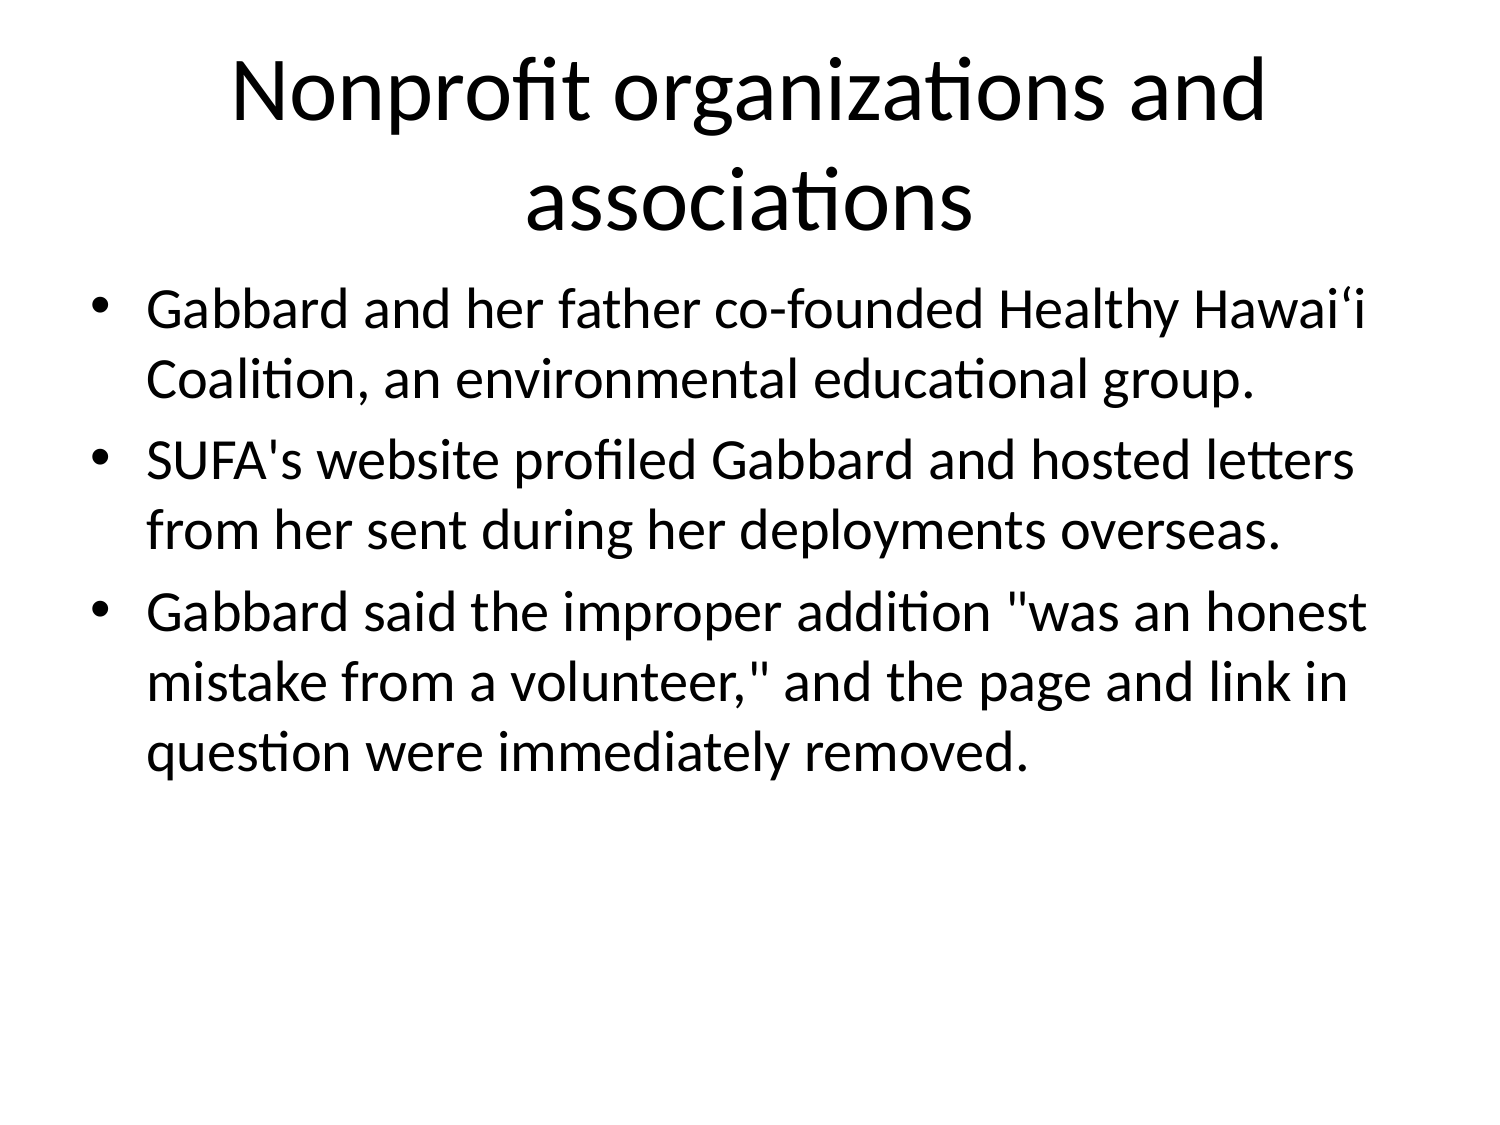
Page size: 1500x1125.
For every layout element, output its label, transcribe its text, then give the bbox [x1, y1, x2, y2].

list Gabbard and her father co-founded Healthy Hawaiʻi Coalition, an environmental educational group. SUFA's website profiled Gabbard and hosted letters from her sent during her deployments overseas. Gabbard said the improper addition "was an honest mistake from a volunteer," and the page and link in question were immediately removed. [75, 262, 1425, 1005]
title Nonprofit organizations and associations [75, 45, 1425, 233]
